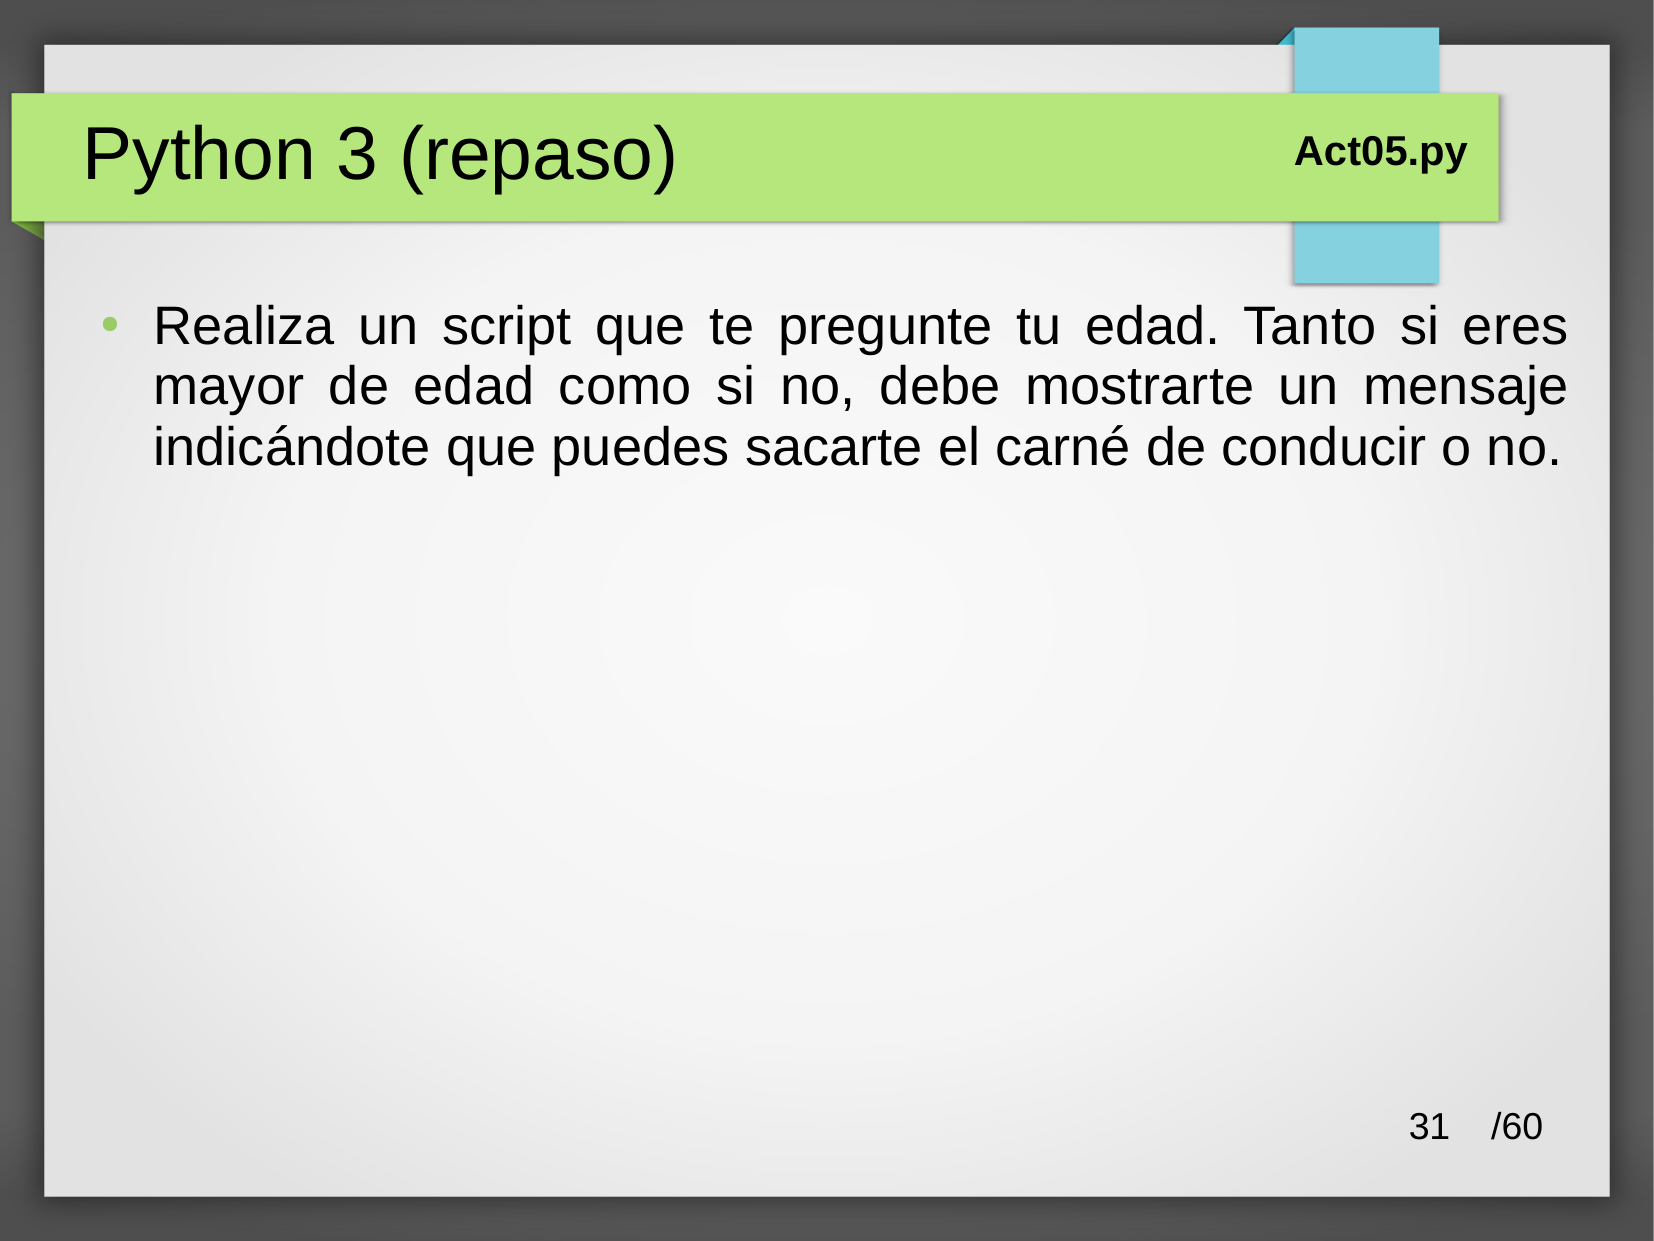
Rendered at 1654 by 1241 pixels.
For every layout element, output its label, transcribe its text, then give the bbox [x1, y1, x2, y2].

text_box <número> [1393, 1098, 1476, 1169]
text_box /60 [1476, 1098, 1644, 1169]
text_box Act05.py [1279, 120, 1512, 229]
title Python 3 (repaso) [82, 94, 1264, 213]
list Realiza un script que te pregunte tu edad. Tanto si eres mayor de edad como si no, debe mostrarte un mensaje indicándote que puedes sacarte el carné de conducir o no. [82, 295, 1571, 1015]
picture [0, 0, 1654, 1241]
